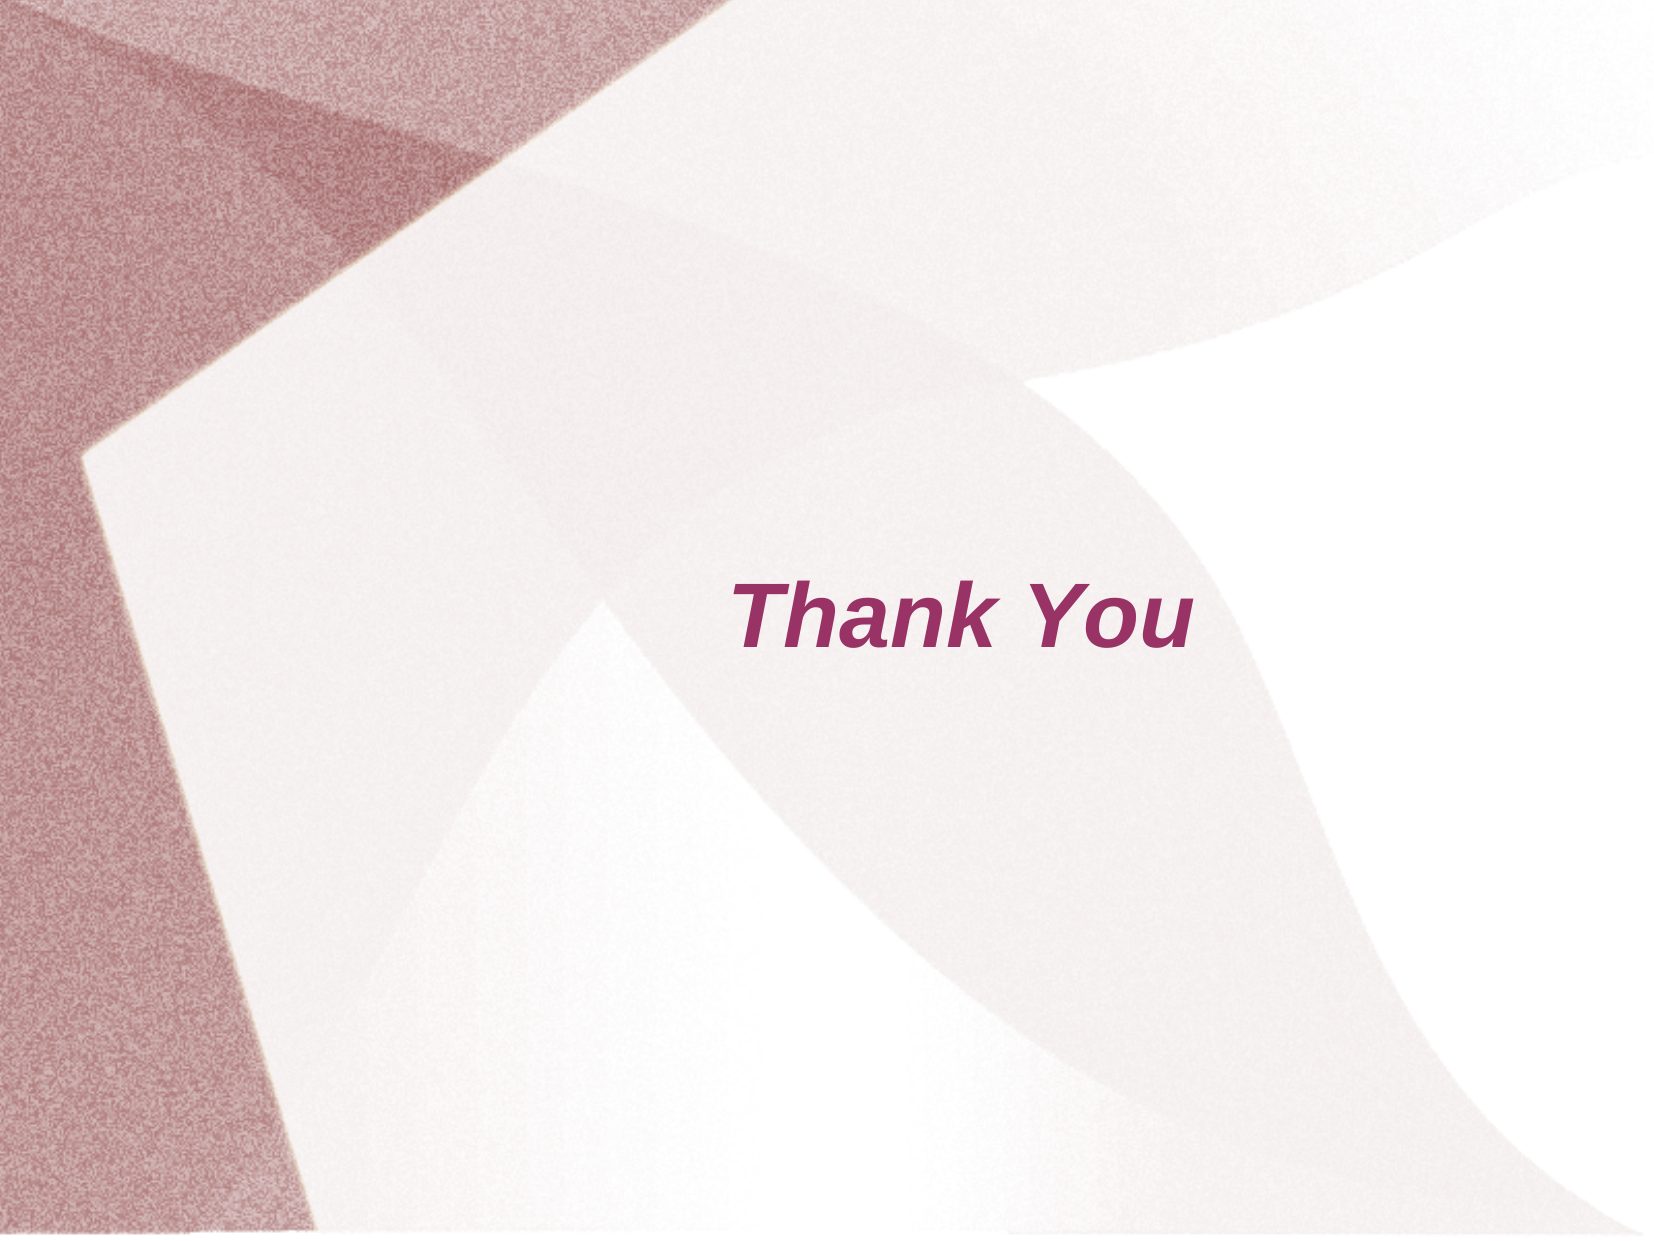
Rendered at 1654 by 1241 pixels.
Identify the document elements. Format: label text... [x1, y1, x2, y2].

picture [0, 0, 1654, 1241]
list Thank You [324, 290, 1600, 994]
